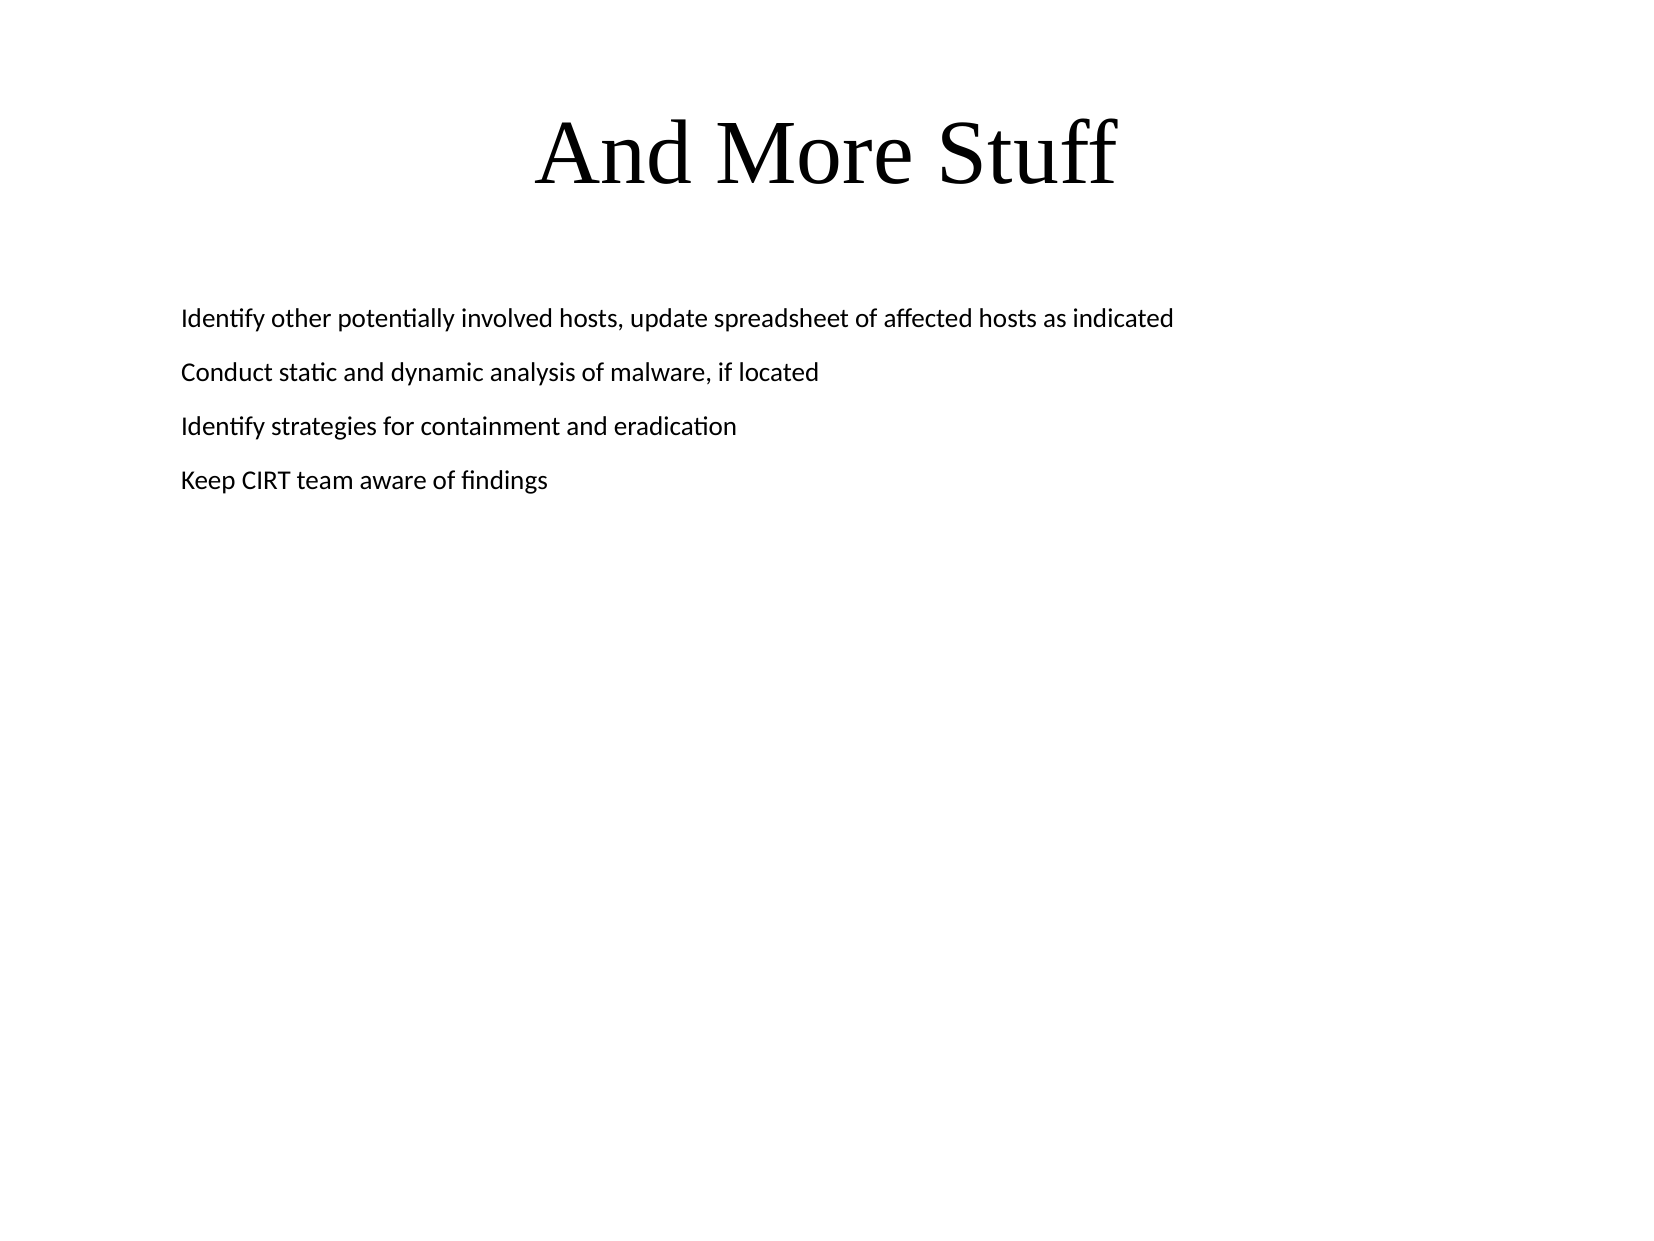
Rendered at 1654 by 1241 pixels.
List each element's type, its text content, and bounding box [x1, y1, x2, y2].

text_box Identify other potentially involved hosts, update spreadsheet of affected hosts as indicated Conduct static and dynamic analysis of malware, if located Identify strategies for containment and eradication Keep CIRT team aware of findings [128, 300, 1199, 962]
title And More Stuff [82, 58, 1571, 248]
